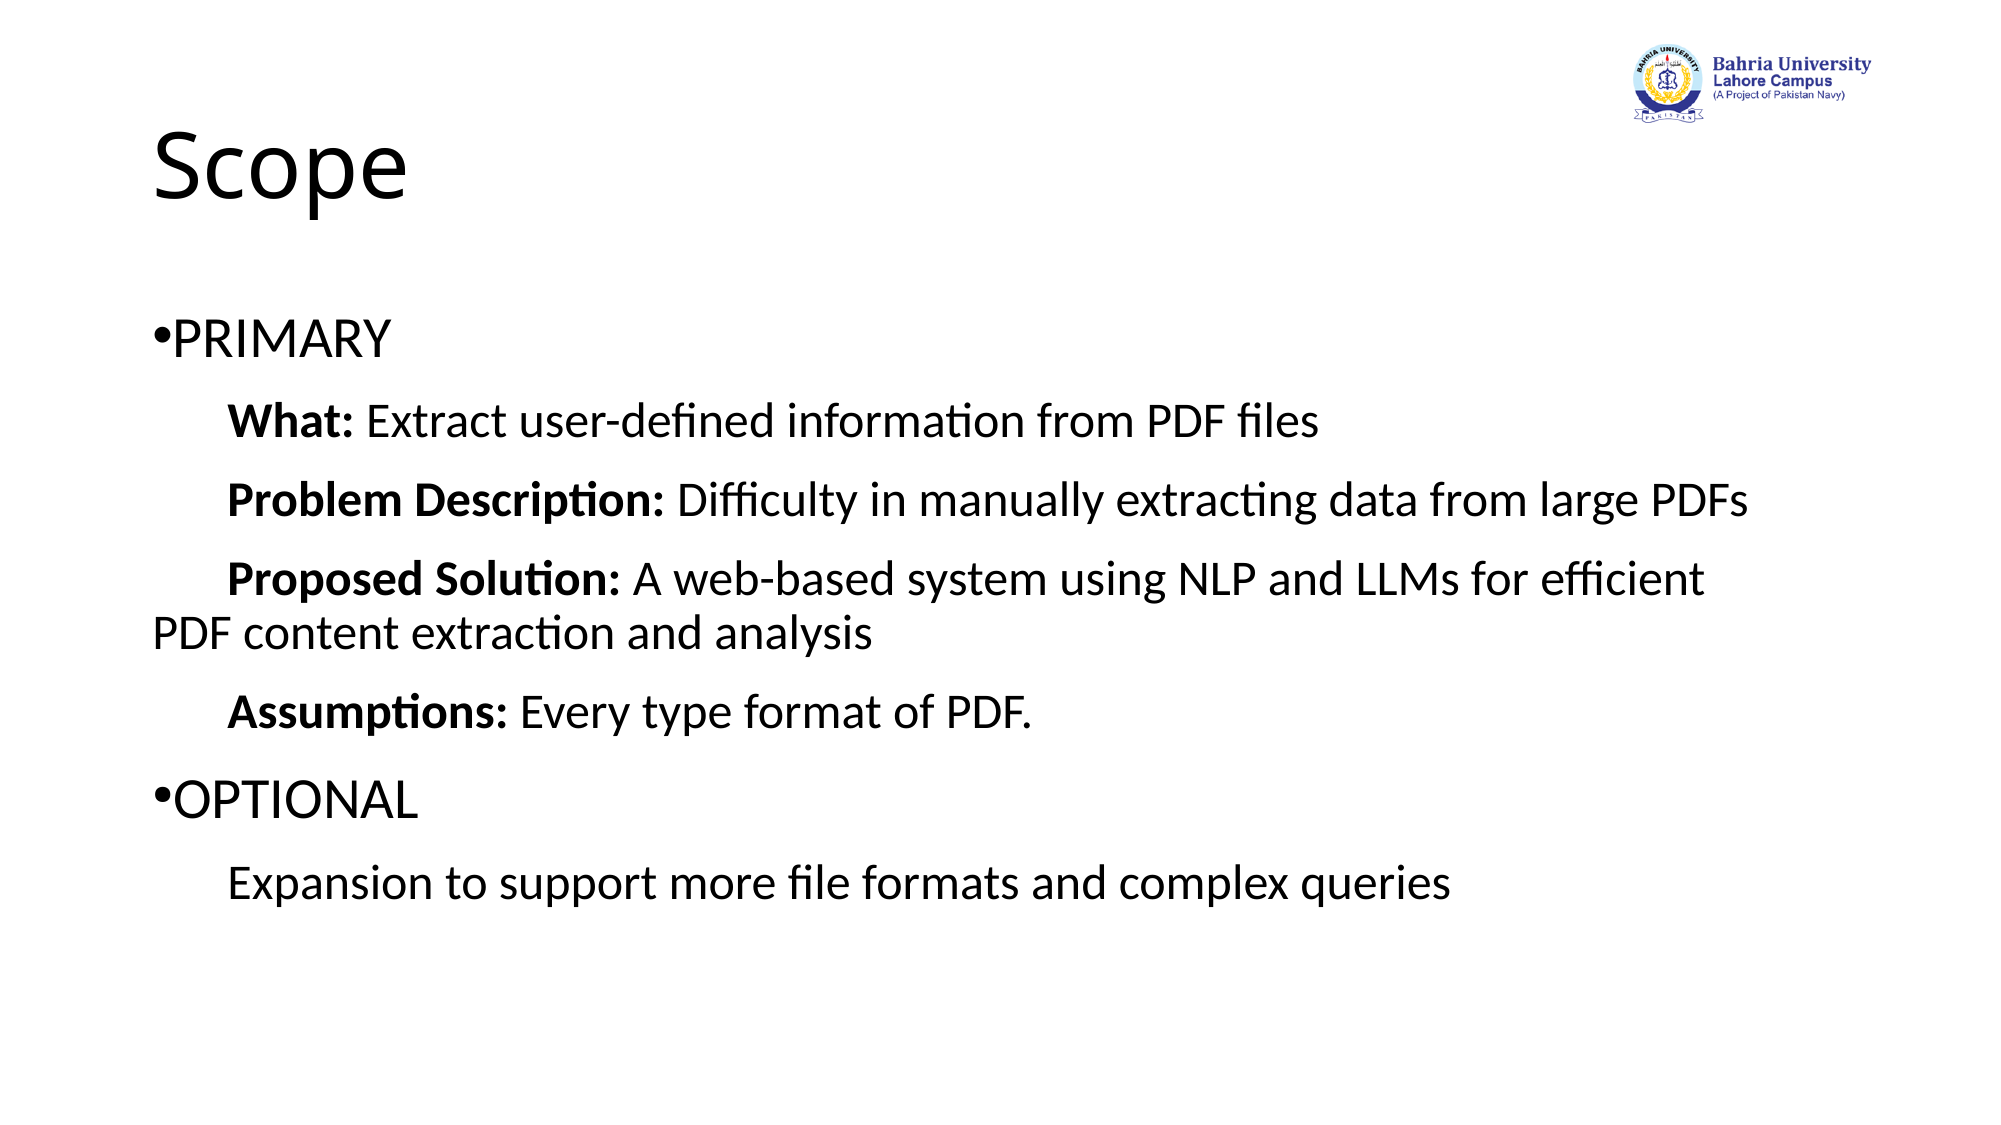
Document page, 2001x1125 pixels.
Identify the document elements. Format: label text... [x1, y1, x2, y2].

list PRIMARY What: Extract user-defined information from PDF files Problem Description: Difficulty in manually extracting data from large PDFs Proposed Solution: A web-based system using NLP and LLMs for efficient PDF content extraction and analysis Assumptions: Every type format of PDF. OPTIONAL Expansion to support more file formats and complex queries [137, 299, 1863, 1014]
picture [1625, 41, 1952, 134]
title Scope [137, 59, 1863, 278]
